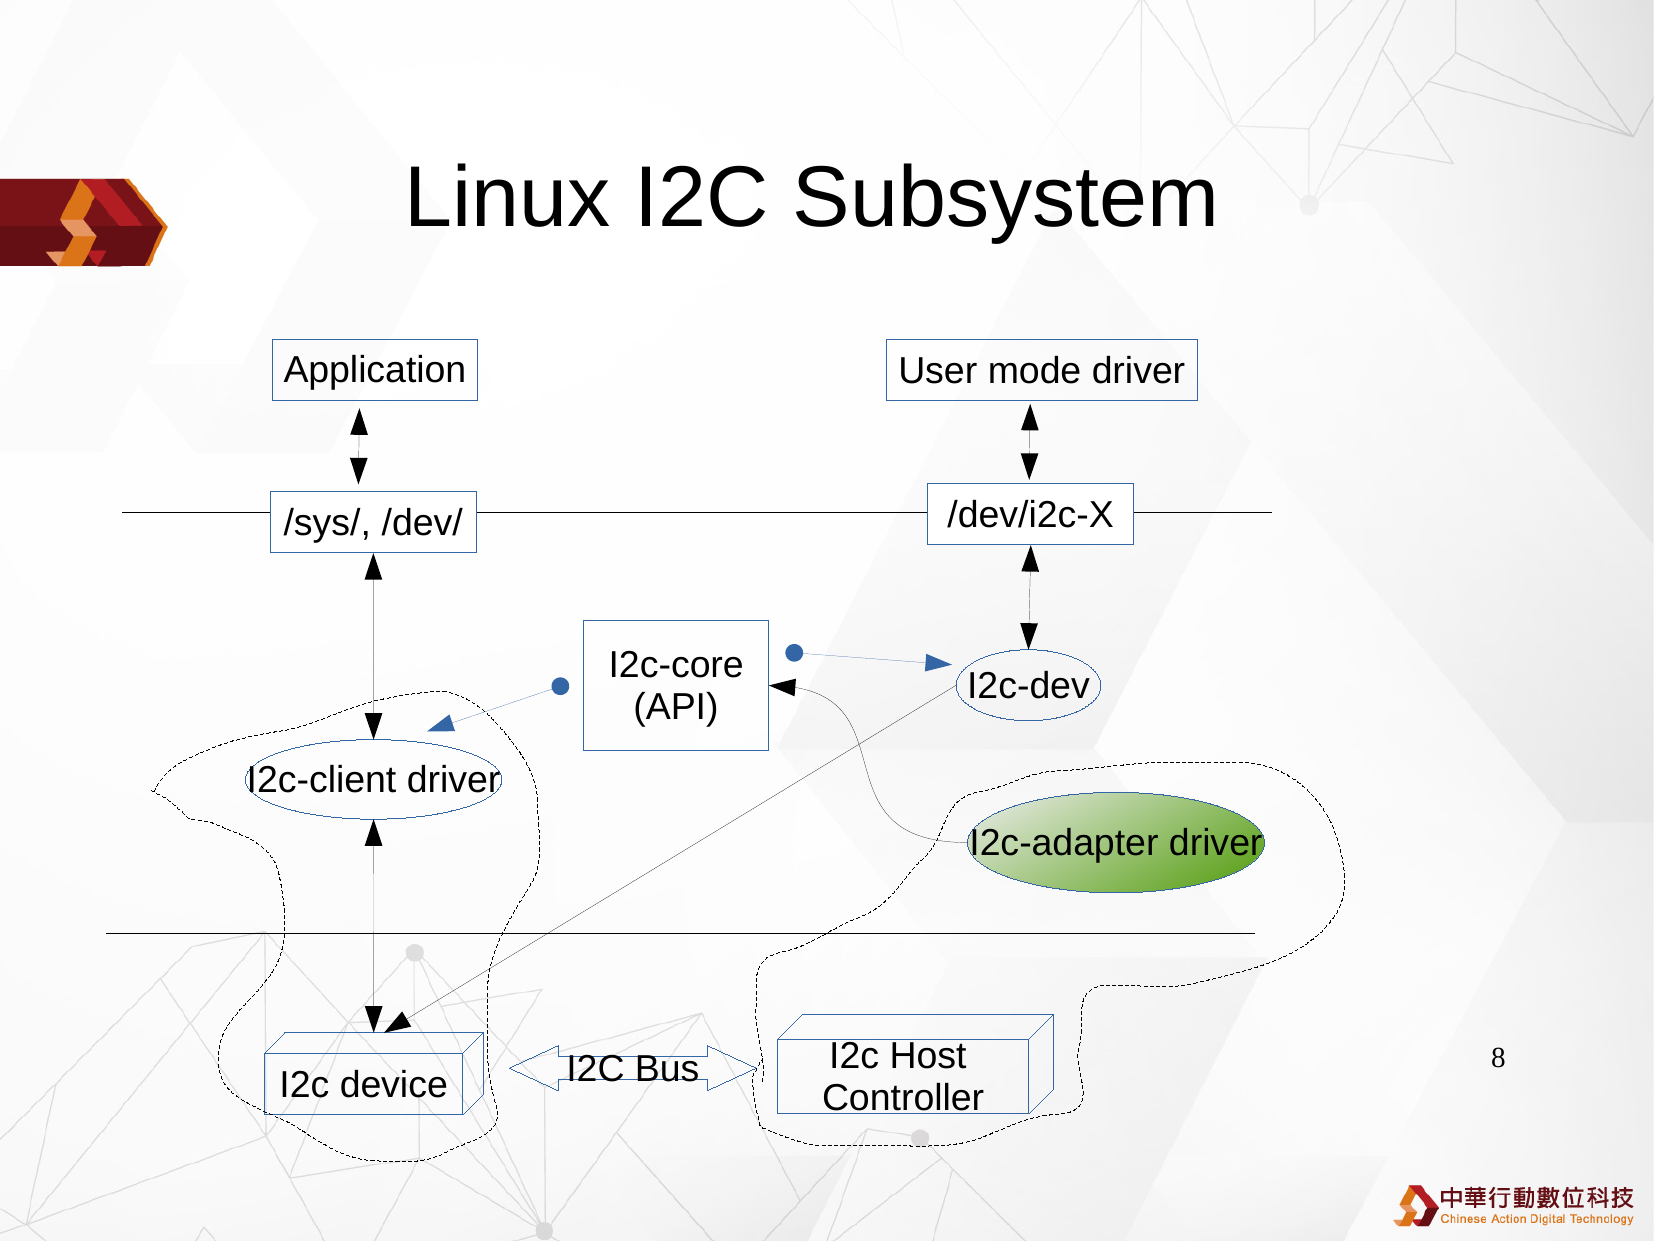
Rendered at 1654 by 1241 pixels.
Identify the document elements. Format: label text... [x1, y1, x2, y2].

picture [0, 0, 1654, 1241]
text_box I2C Bus [509, 1045, 569, 1091]
title [118, 112, 1506, 281]
text_box I2c-core (API) [583, 620, 769, 751]
text_box /dev/i2c-X [927, 483, 1134, 545]
text_box I2c-client driver [251, 739, 502, 820]
text_box /sys/, /dev/ [270, 491, 477, 553]
text_box I2C Bus [602, 1056, 637, 1080]
text_box I2c-dev [956, 649, 1101, 721]
text_box I2c device [264, 1054, 462, 1115]
text_box I2c Host Controller [777, 1040, 1028, 1114]
text_box Application [272, 339, 478, 401]
text_box User mode driver [886, 339, 1198, 401]
text_box I2C Bus [651, 1045, 757, 1091]
text_box I2C Bus [573, 1056, 591, 1080]
text_box I2C Bus [582, 1056, 604, 1080]
text_box I2c-adapter driver [967, 792, 1265, 893]
